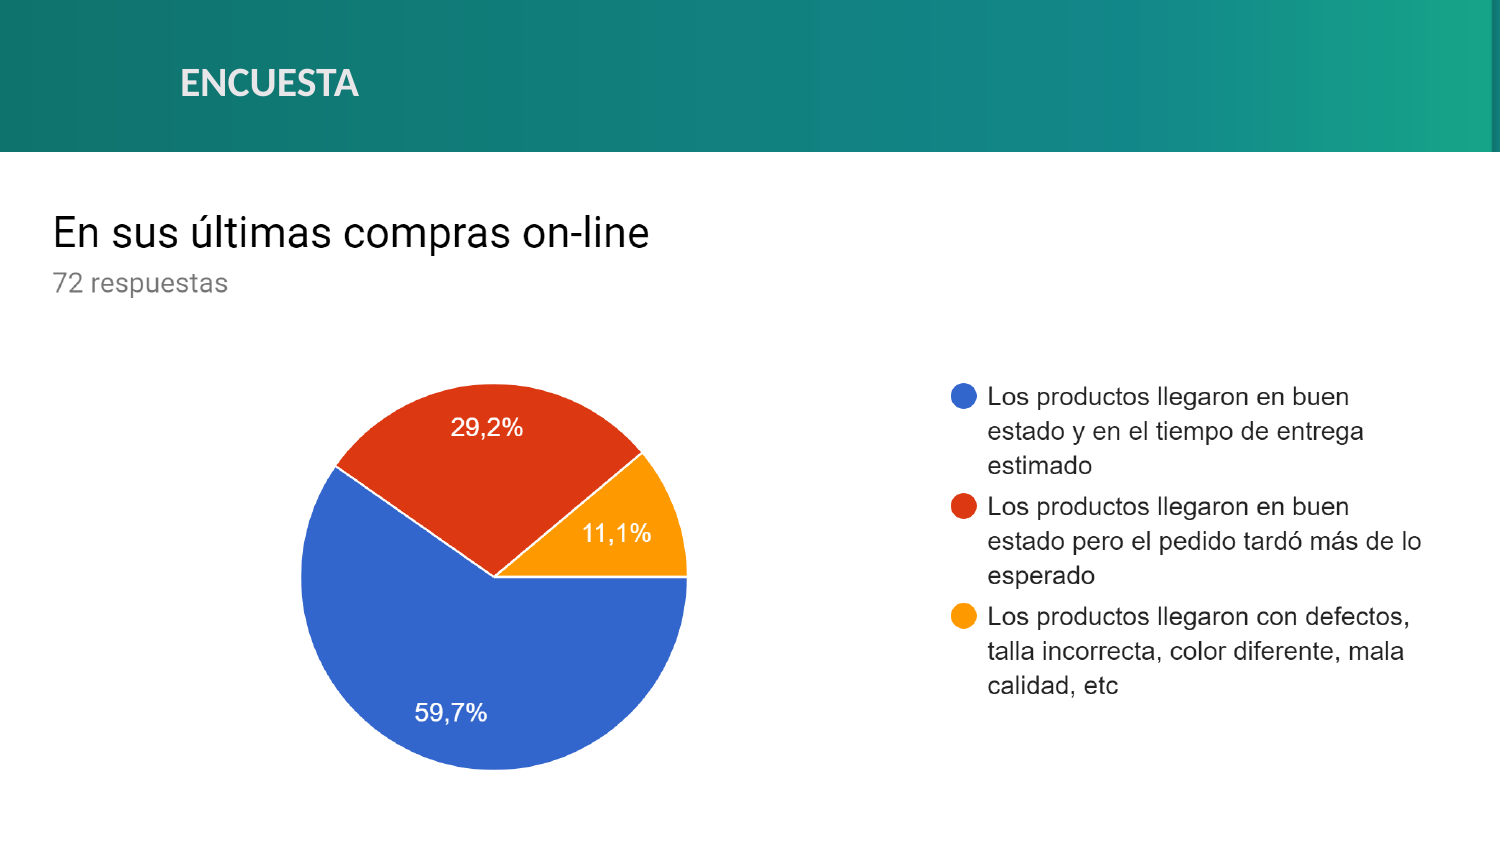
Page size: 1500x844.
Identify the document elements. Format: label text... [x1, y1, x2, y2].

picture [0, 0, 1500, 844]
text_box ENCUESTA [165, 47, 591, 113]
